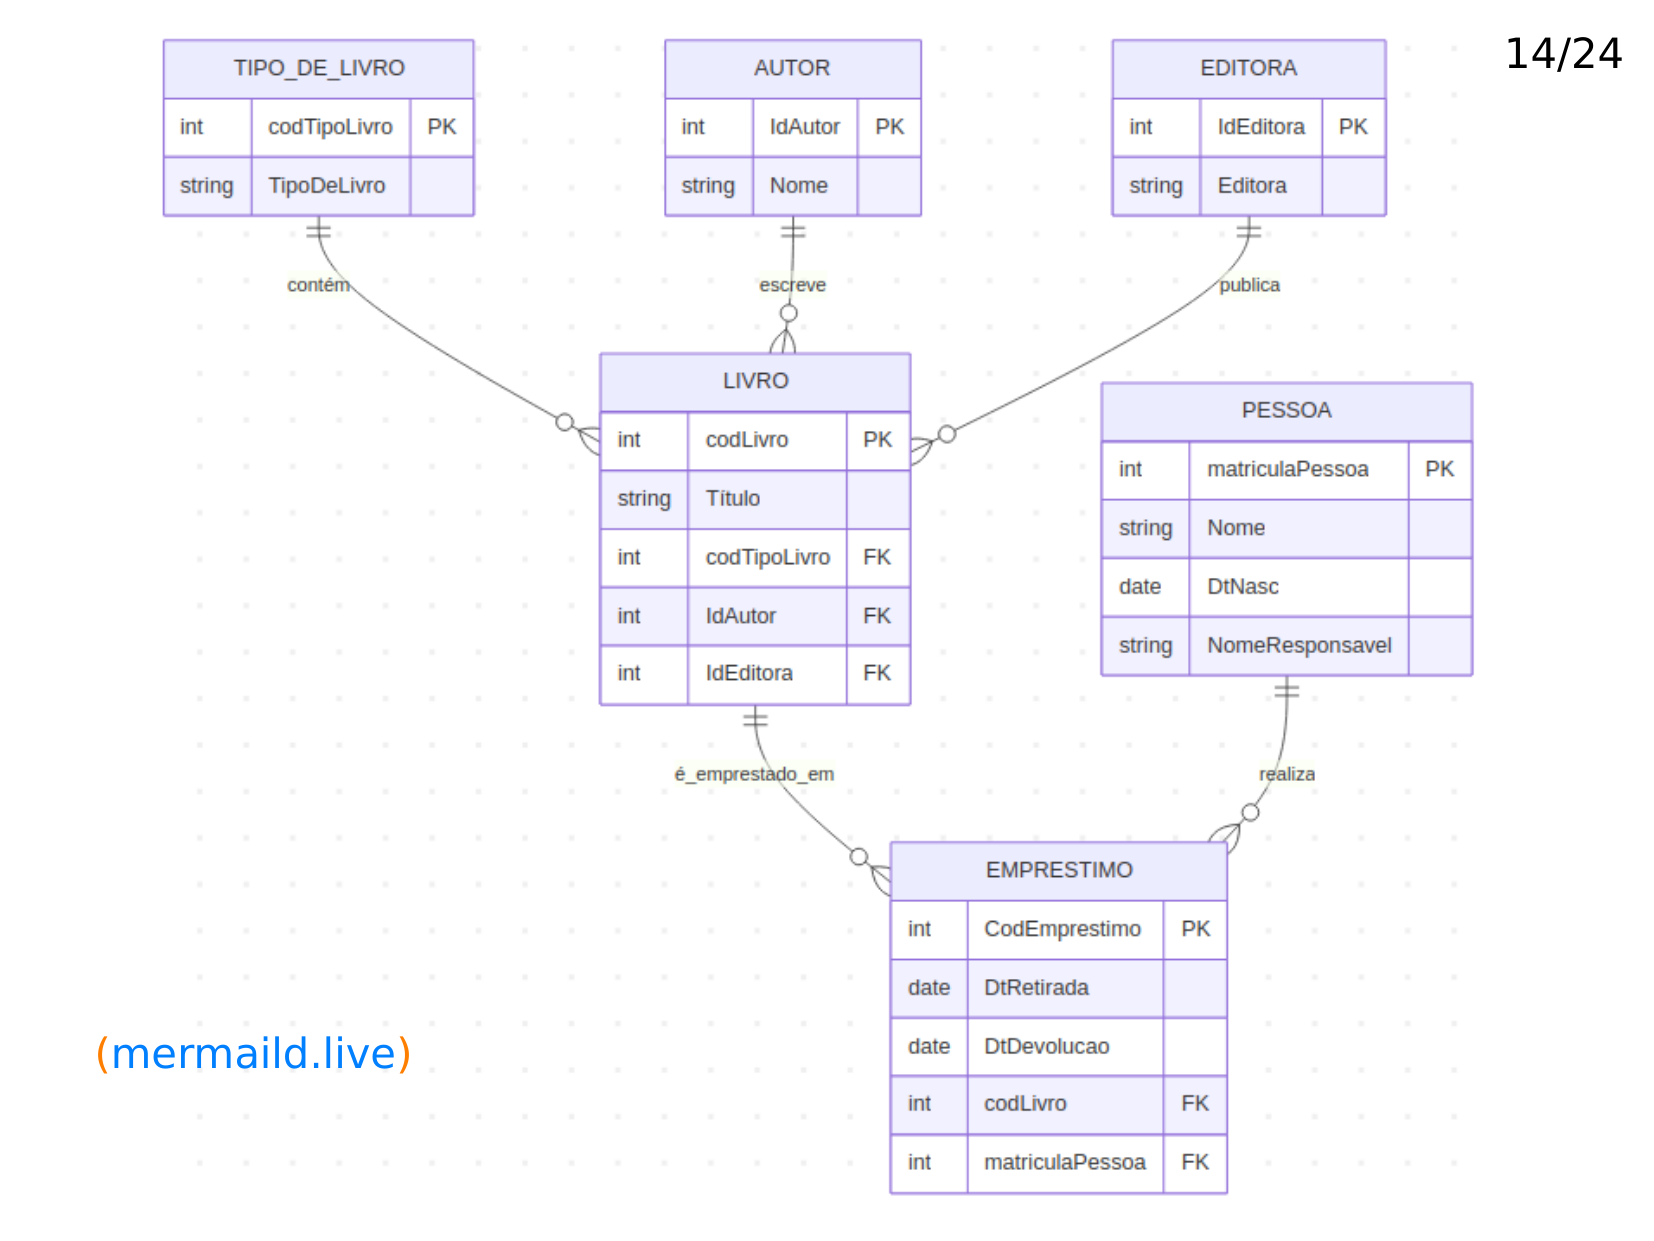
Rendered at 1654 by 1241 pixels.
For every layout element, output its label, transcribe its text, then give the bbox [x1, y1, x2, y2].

picture [158, 29, 1481, 1201]
text_box (mermaild.live) [79, 1022, 428, 1087]
